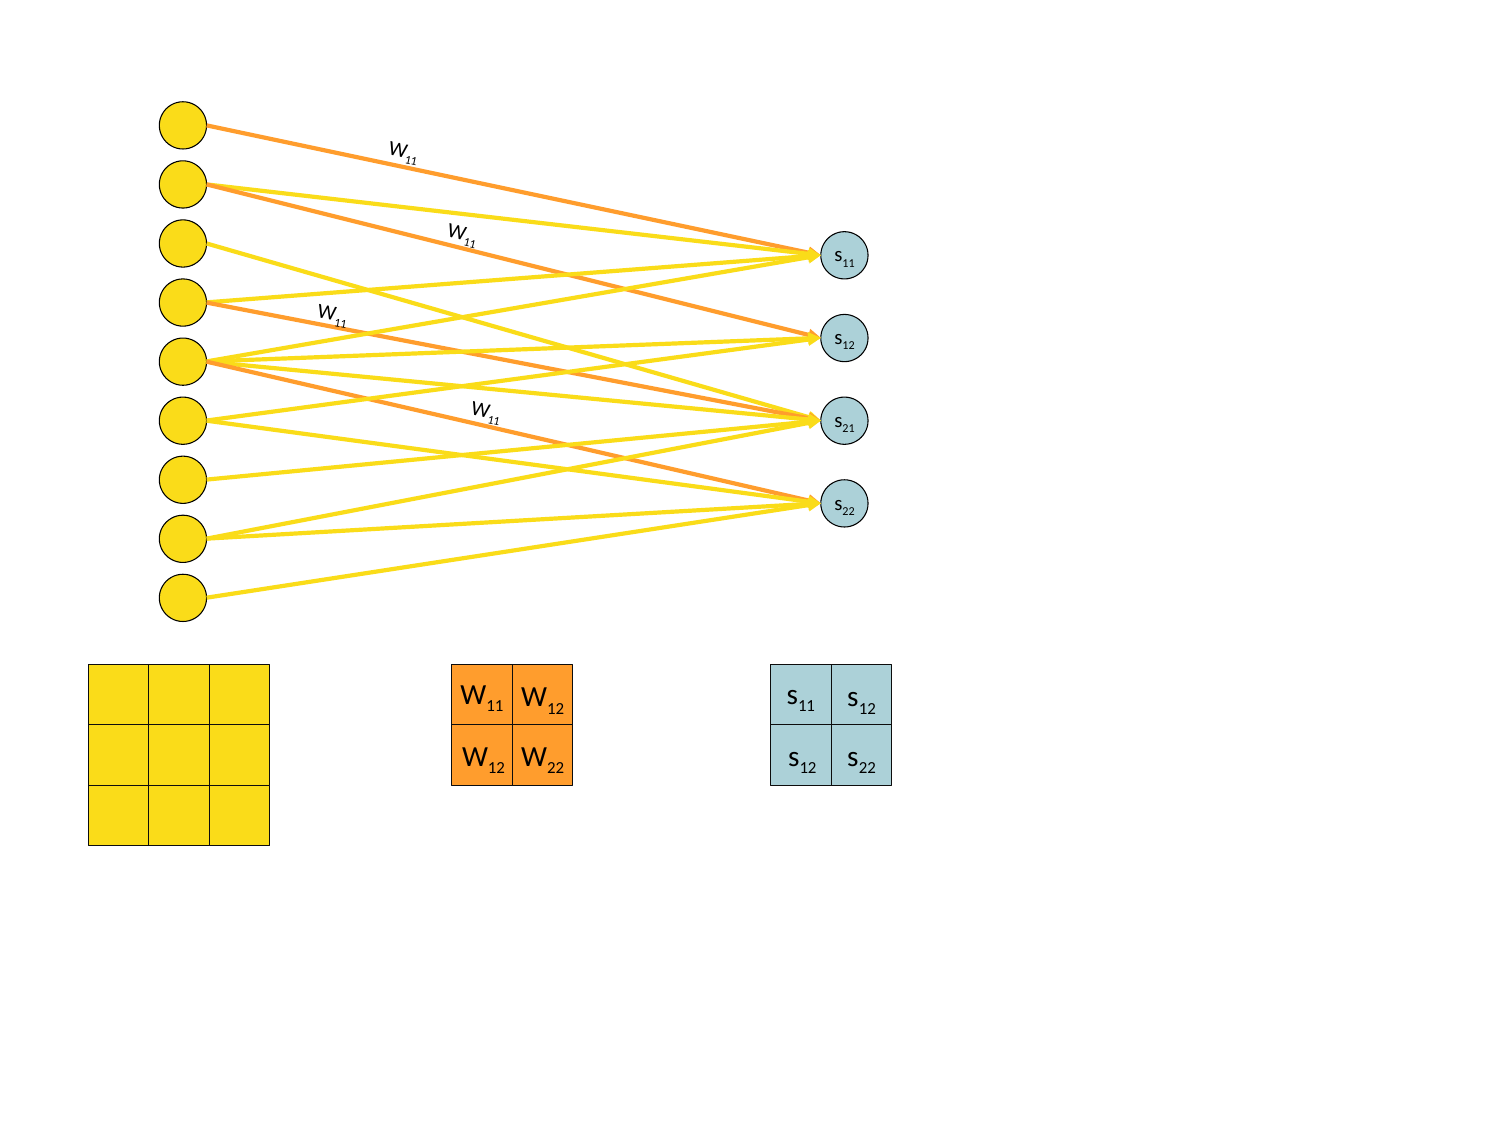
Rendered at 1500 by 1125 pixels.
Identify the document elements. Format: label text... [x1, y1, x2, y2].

text_box [159, 101, 207, 149]
text_box s11 [820, 231, 869, 279]
text_box s12 [770, 724, 831, 786]
text_box [159, 338, 207, 386]
text_box s11 [770, 664, 831, 724]
text_box [159, 574, 207, 622]
text_box W11 [383, 194, 543, 273]
text_box [159, 278, 207, 327]
text_box [159, 456, 207, 504]
text_box s22 [820, 479, 869, 528]
text_box [159, 219, 207, 268]
text_box s21 [820, 397, 869, 445]
text_box s22 [831, 724, 892, 786]
text_box s12 [820, 314, 869, 362]
text_box W11 [253, 278, 413, 349]
text_box W12 [451, 724, 512, 786]
text_box W11 [406, 373, 566, 449]
text_box W11 [324, 113, 484, 189]
text_box [88, 664, 270, 846]
text_box W22 [512, 724, 573, 786]
text_box W12 [512, 664, 573, 724]
text_box s12 [831, 664, 892, 724]
text_box [159, 515, 207, 563]
text_box [159, 397, 207, 445]
text_box [159, 160, 207, 209]
